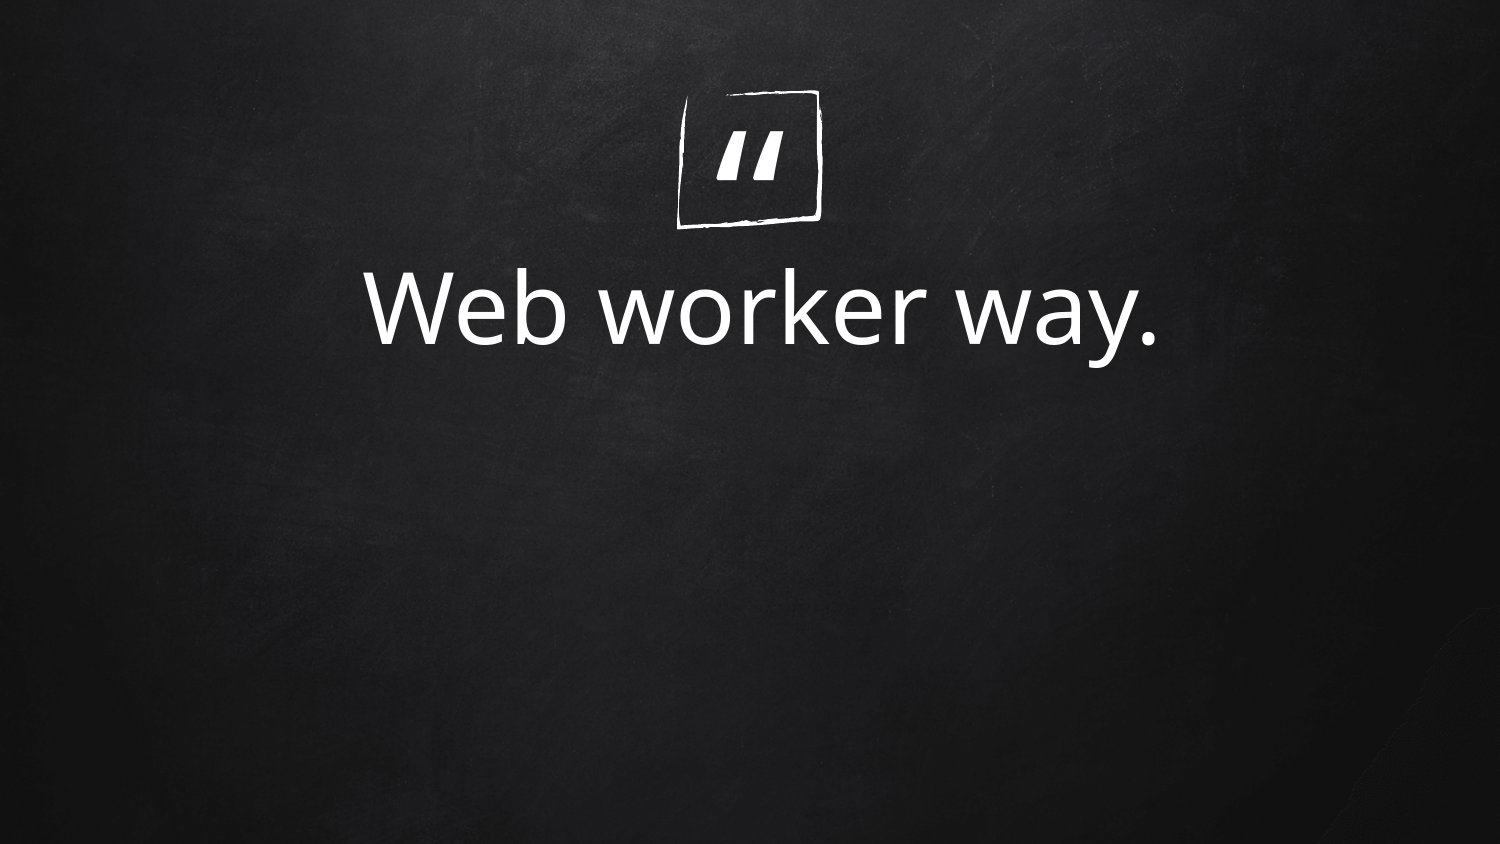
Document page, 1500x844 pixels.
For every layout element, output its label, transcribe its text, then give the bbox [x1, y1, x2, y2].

text_box Web worker way. [278, 229, 1221, 364]
picture [0, 0, 1500, 844]
